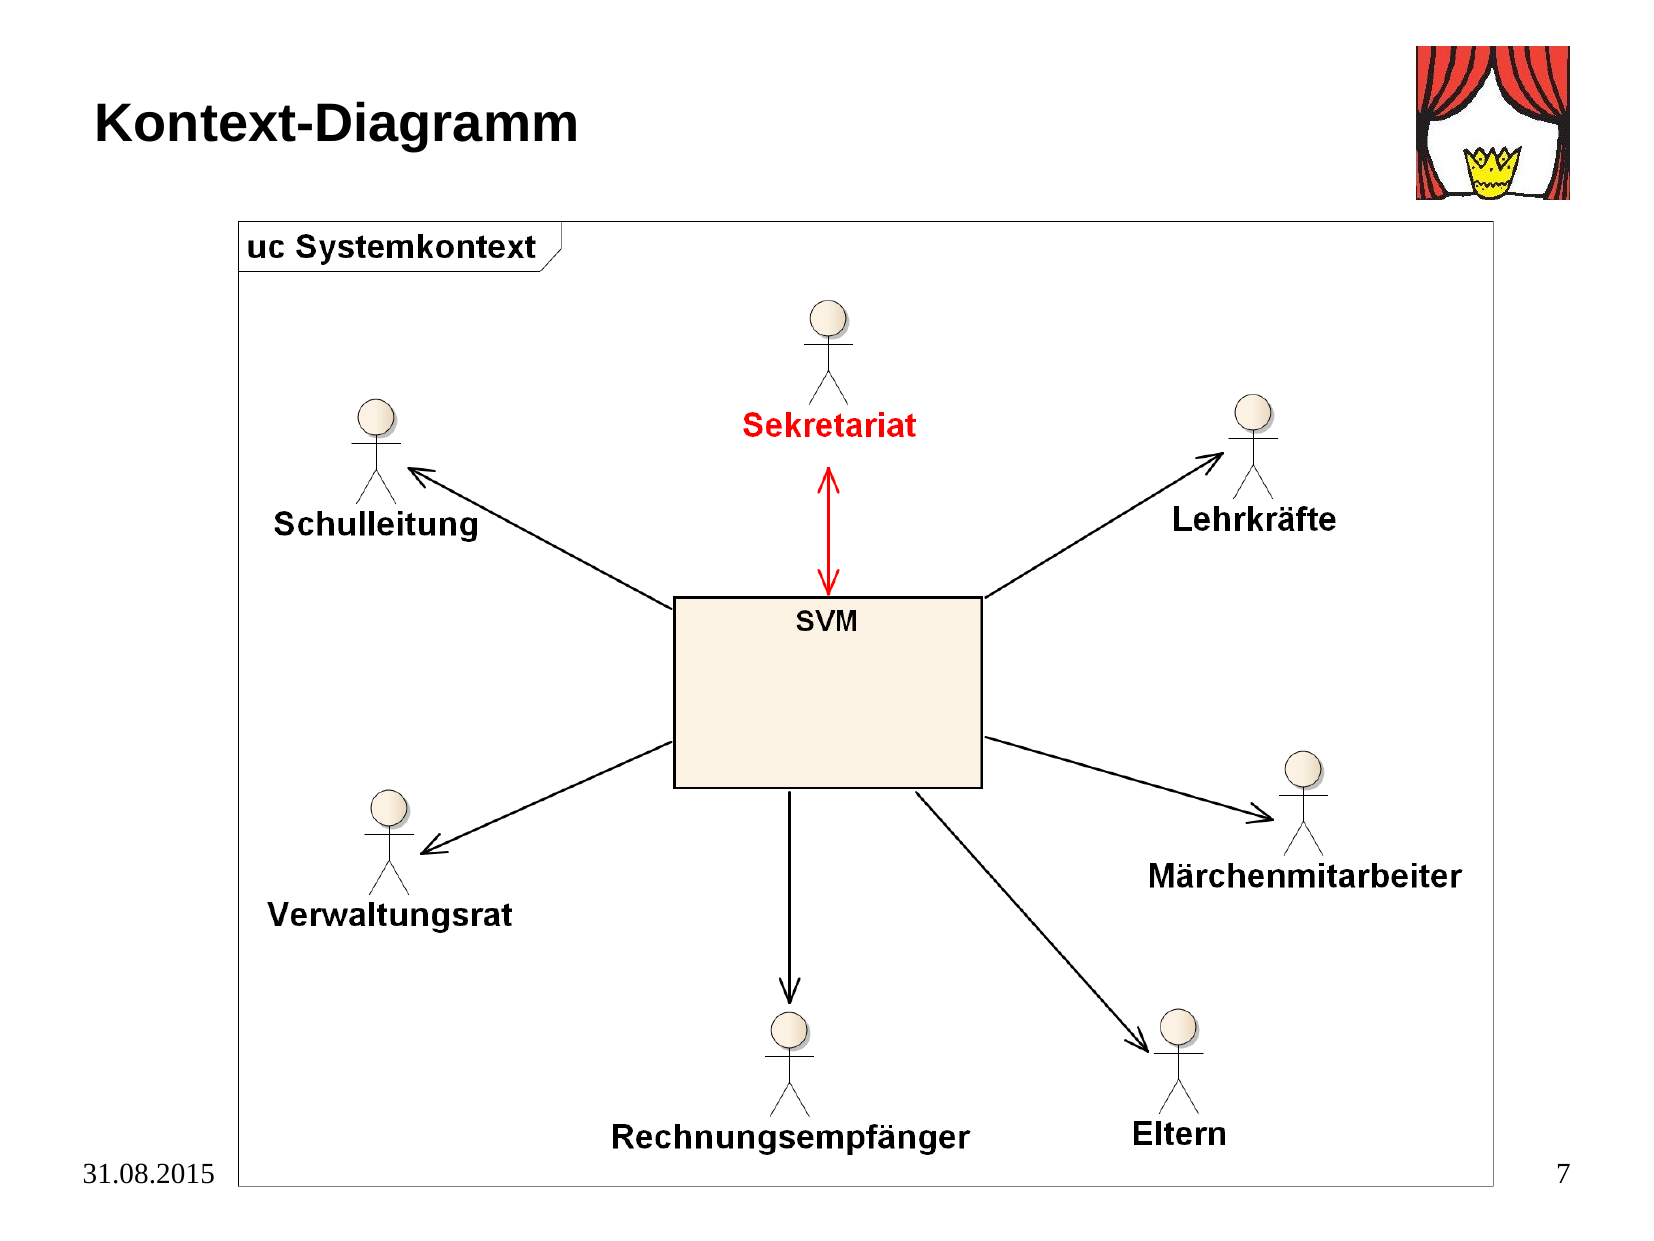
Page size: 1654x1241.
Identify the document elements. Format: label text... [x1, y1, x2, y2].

picture [1416, 46, 1570, 200]
picture [236, 219, 1494, 1188]
title Kontext-Diagramm [94, 53, 1347, 193]
